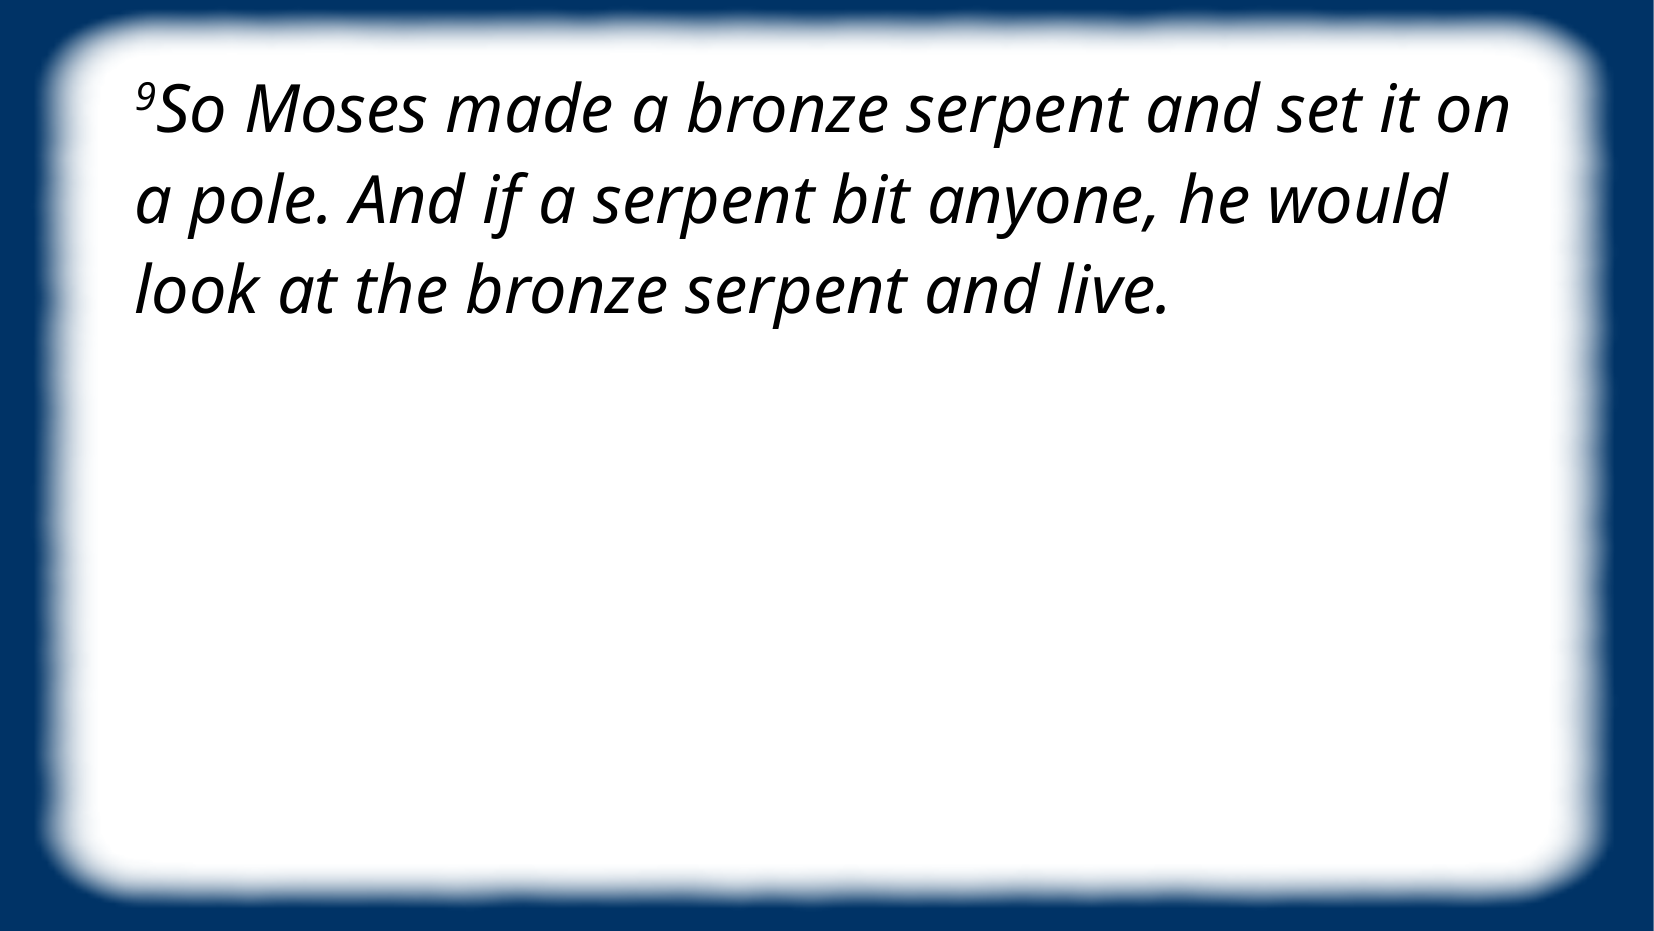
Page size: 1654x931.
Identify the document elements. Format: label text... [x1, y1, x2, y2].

picture [0, 0, 1654, 931]
text_box 9So Moses made a bronze serpent and set it on a pole. And if a serpent bit anyone, he would look at the bronze serpent and live. [120, 53, 1546, 346]
